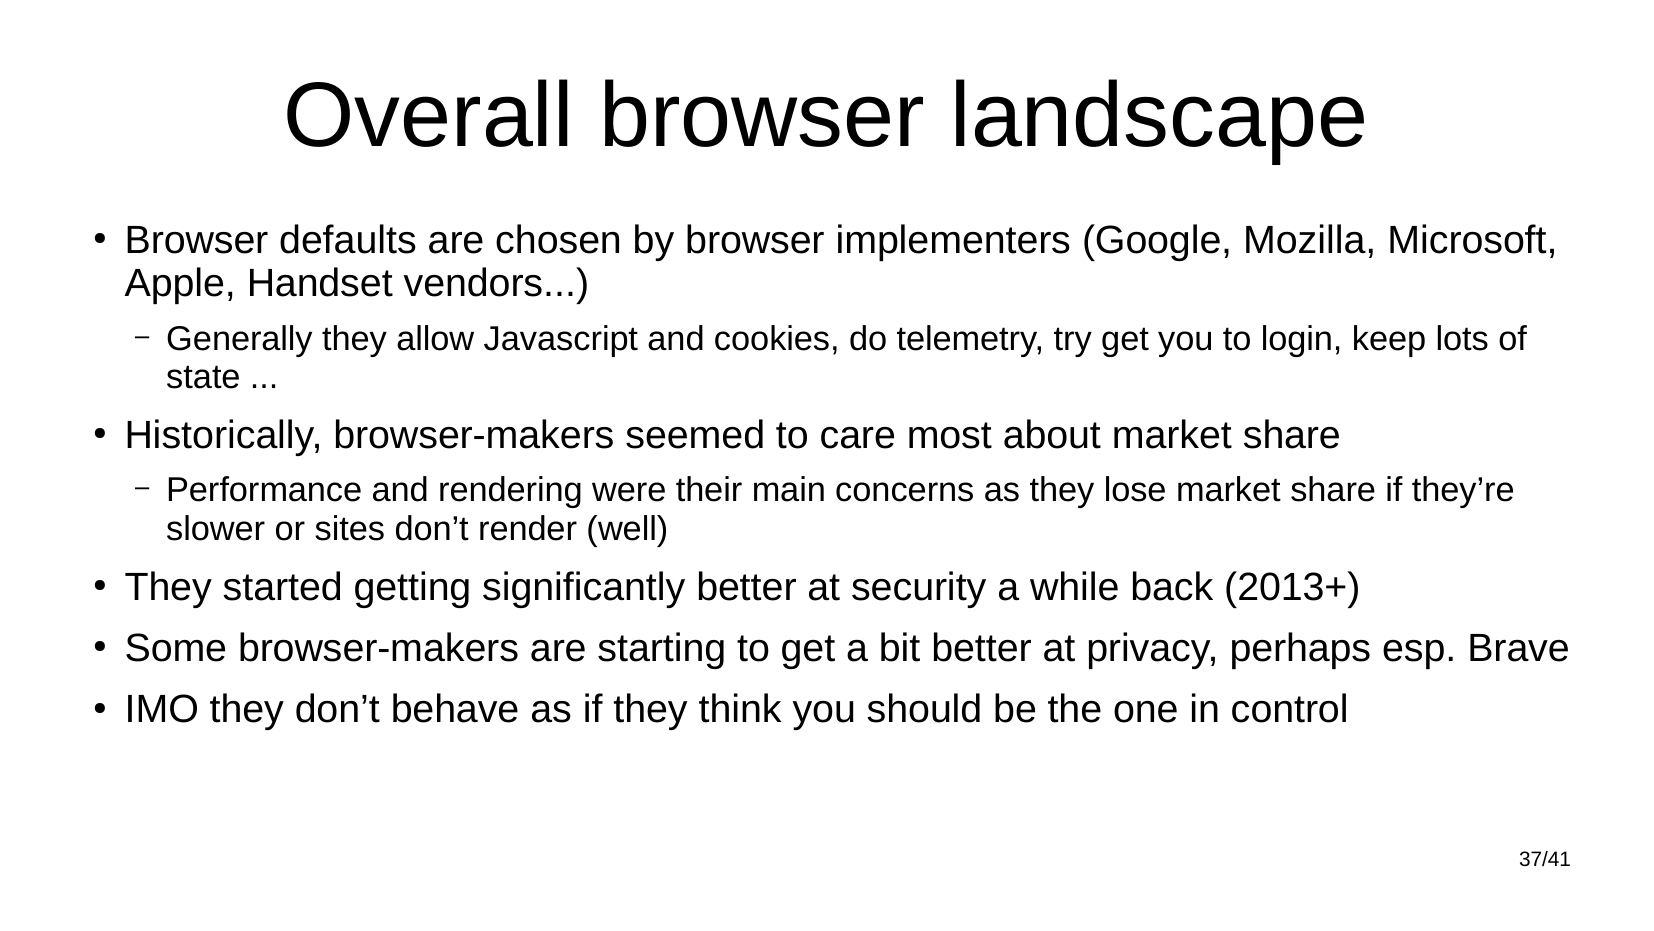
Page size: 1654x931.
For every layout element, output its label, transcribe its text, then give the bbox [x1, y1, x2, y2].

list Browser defaults are chosen by browser implementers (Google, Mozilla, Microsoft, Apple, Handset vendors...) Generally they allow Javascript and cookies, do telemetry, try get you to login, keep lots of state ... Historically, browser-makers seemed to care most about market share Performance and rendering were their main concerns as they lose market share if they’re slower or sites don’t render (well) They started getting significantly better at security a while back (2013+) Some browser-makers are starting to get a bit better at privacy, perhaps esp. Brave IMO they don’t behave as if they think you should be the one in control [82, 217, 1571, 758]
title Overall browser landscape [82, 37, 1571, 193]
